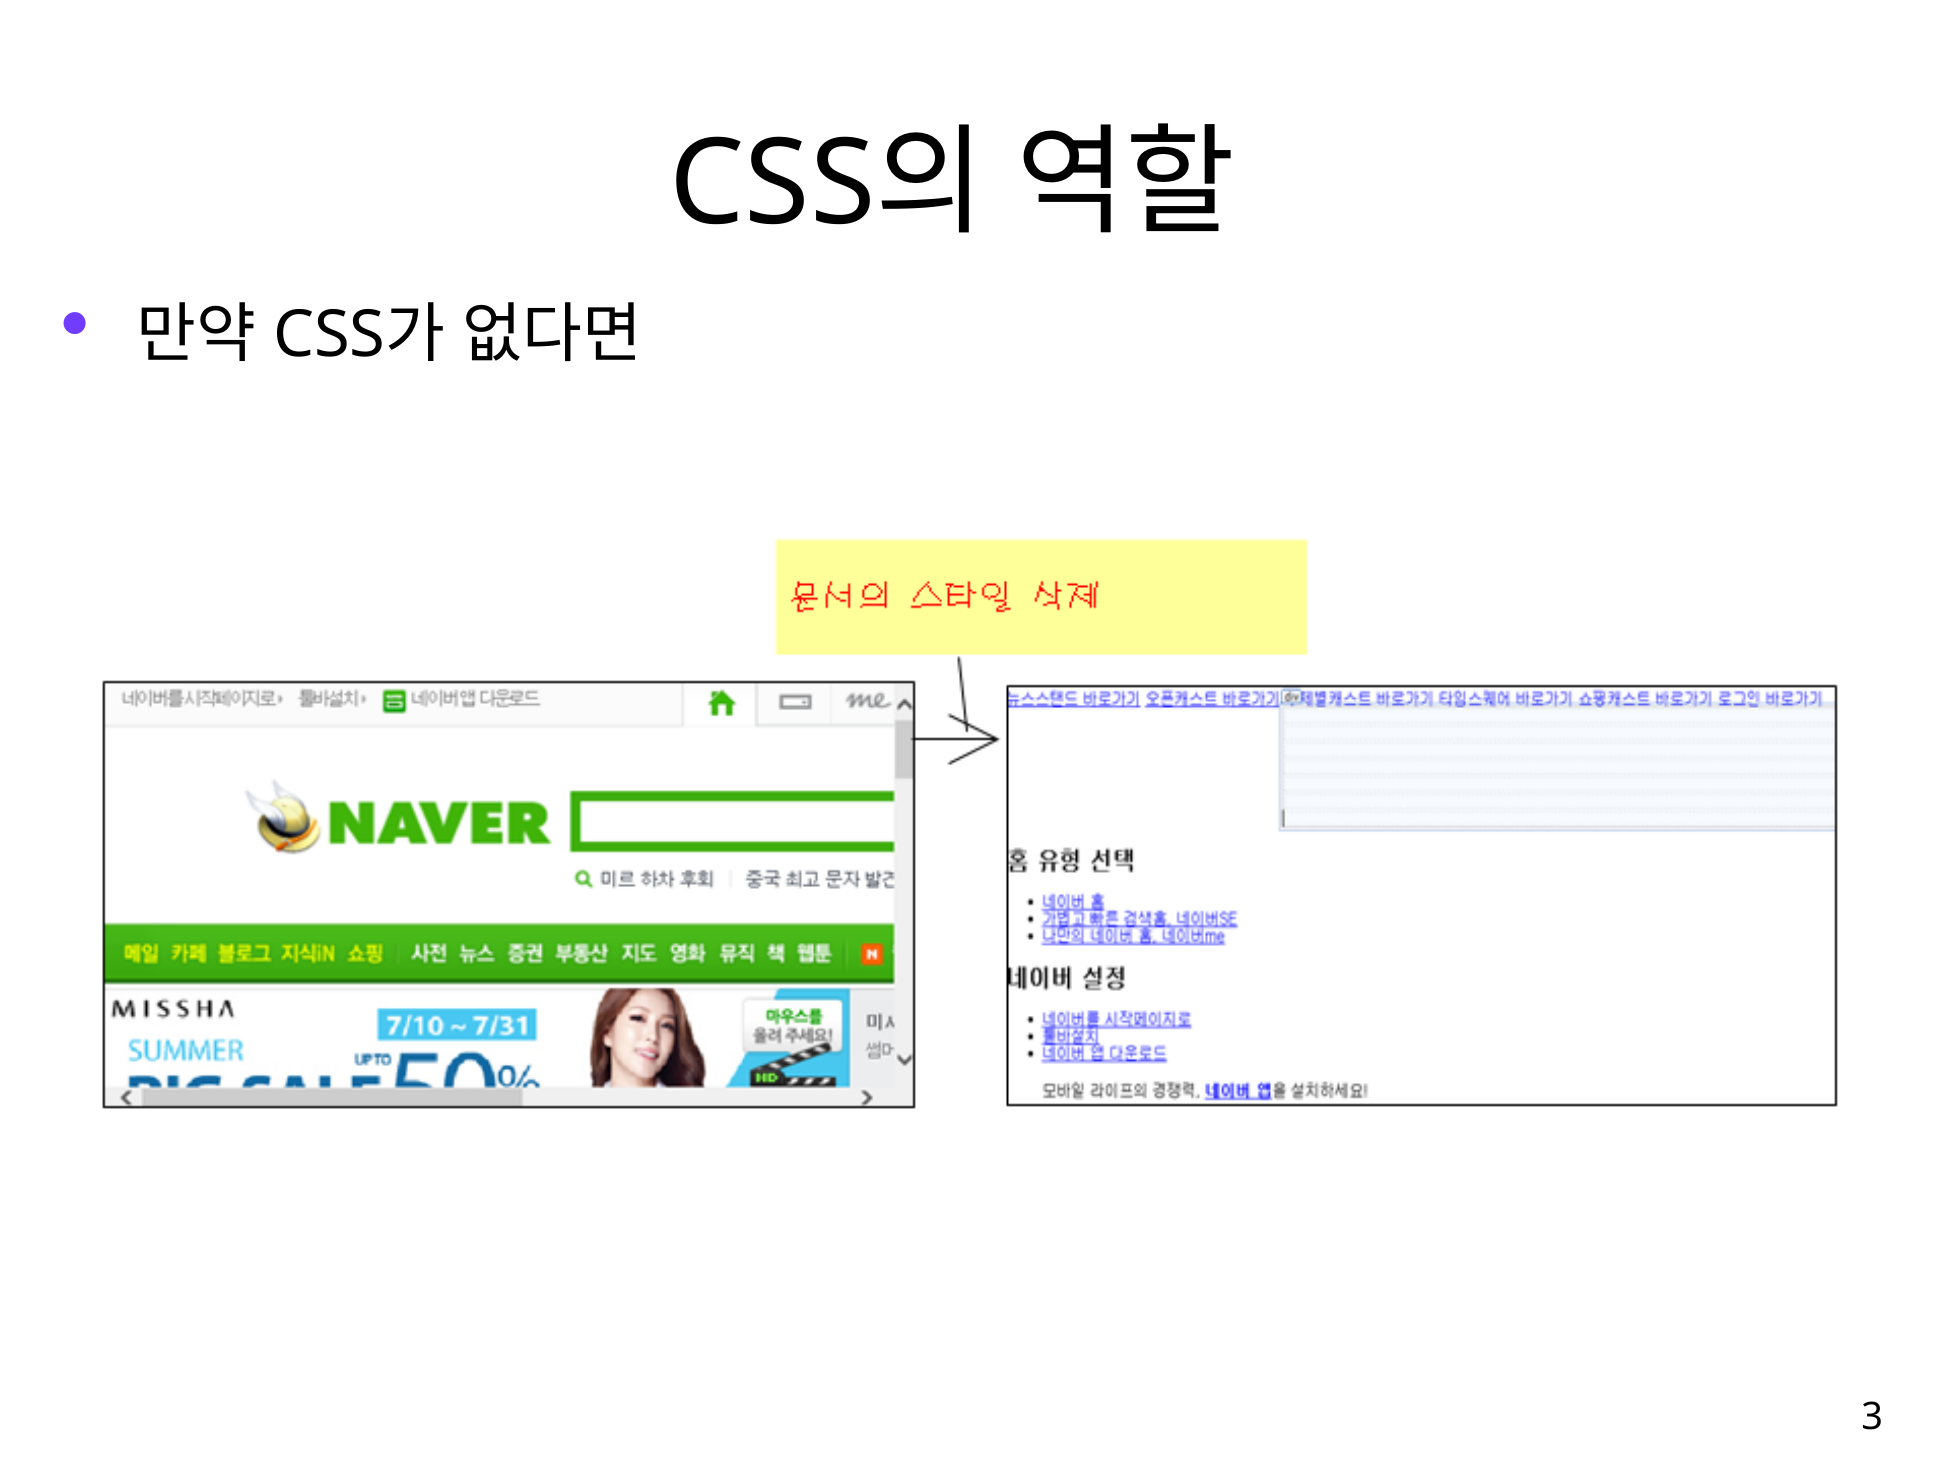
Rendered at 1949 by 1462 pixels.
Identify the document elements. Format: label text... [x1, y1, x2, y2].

slide_number 20 [1496, 1372, 1899, 1462]
picture [81, 527, 1868, 1129]
title CSS의 역할 [156, 92, 1749, 255]
list 만약 CSS가 없다면 [48, 284, 1897, 1343]
